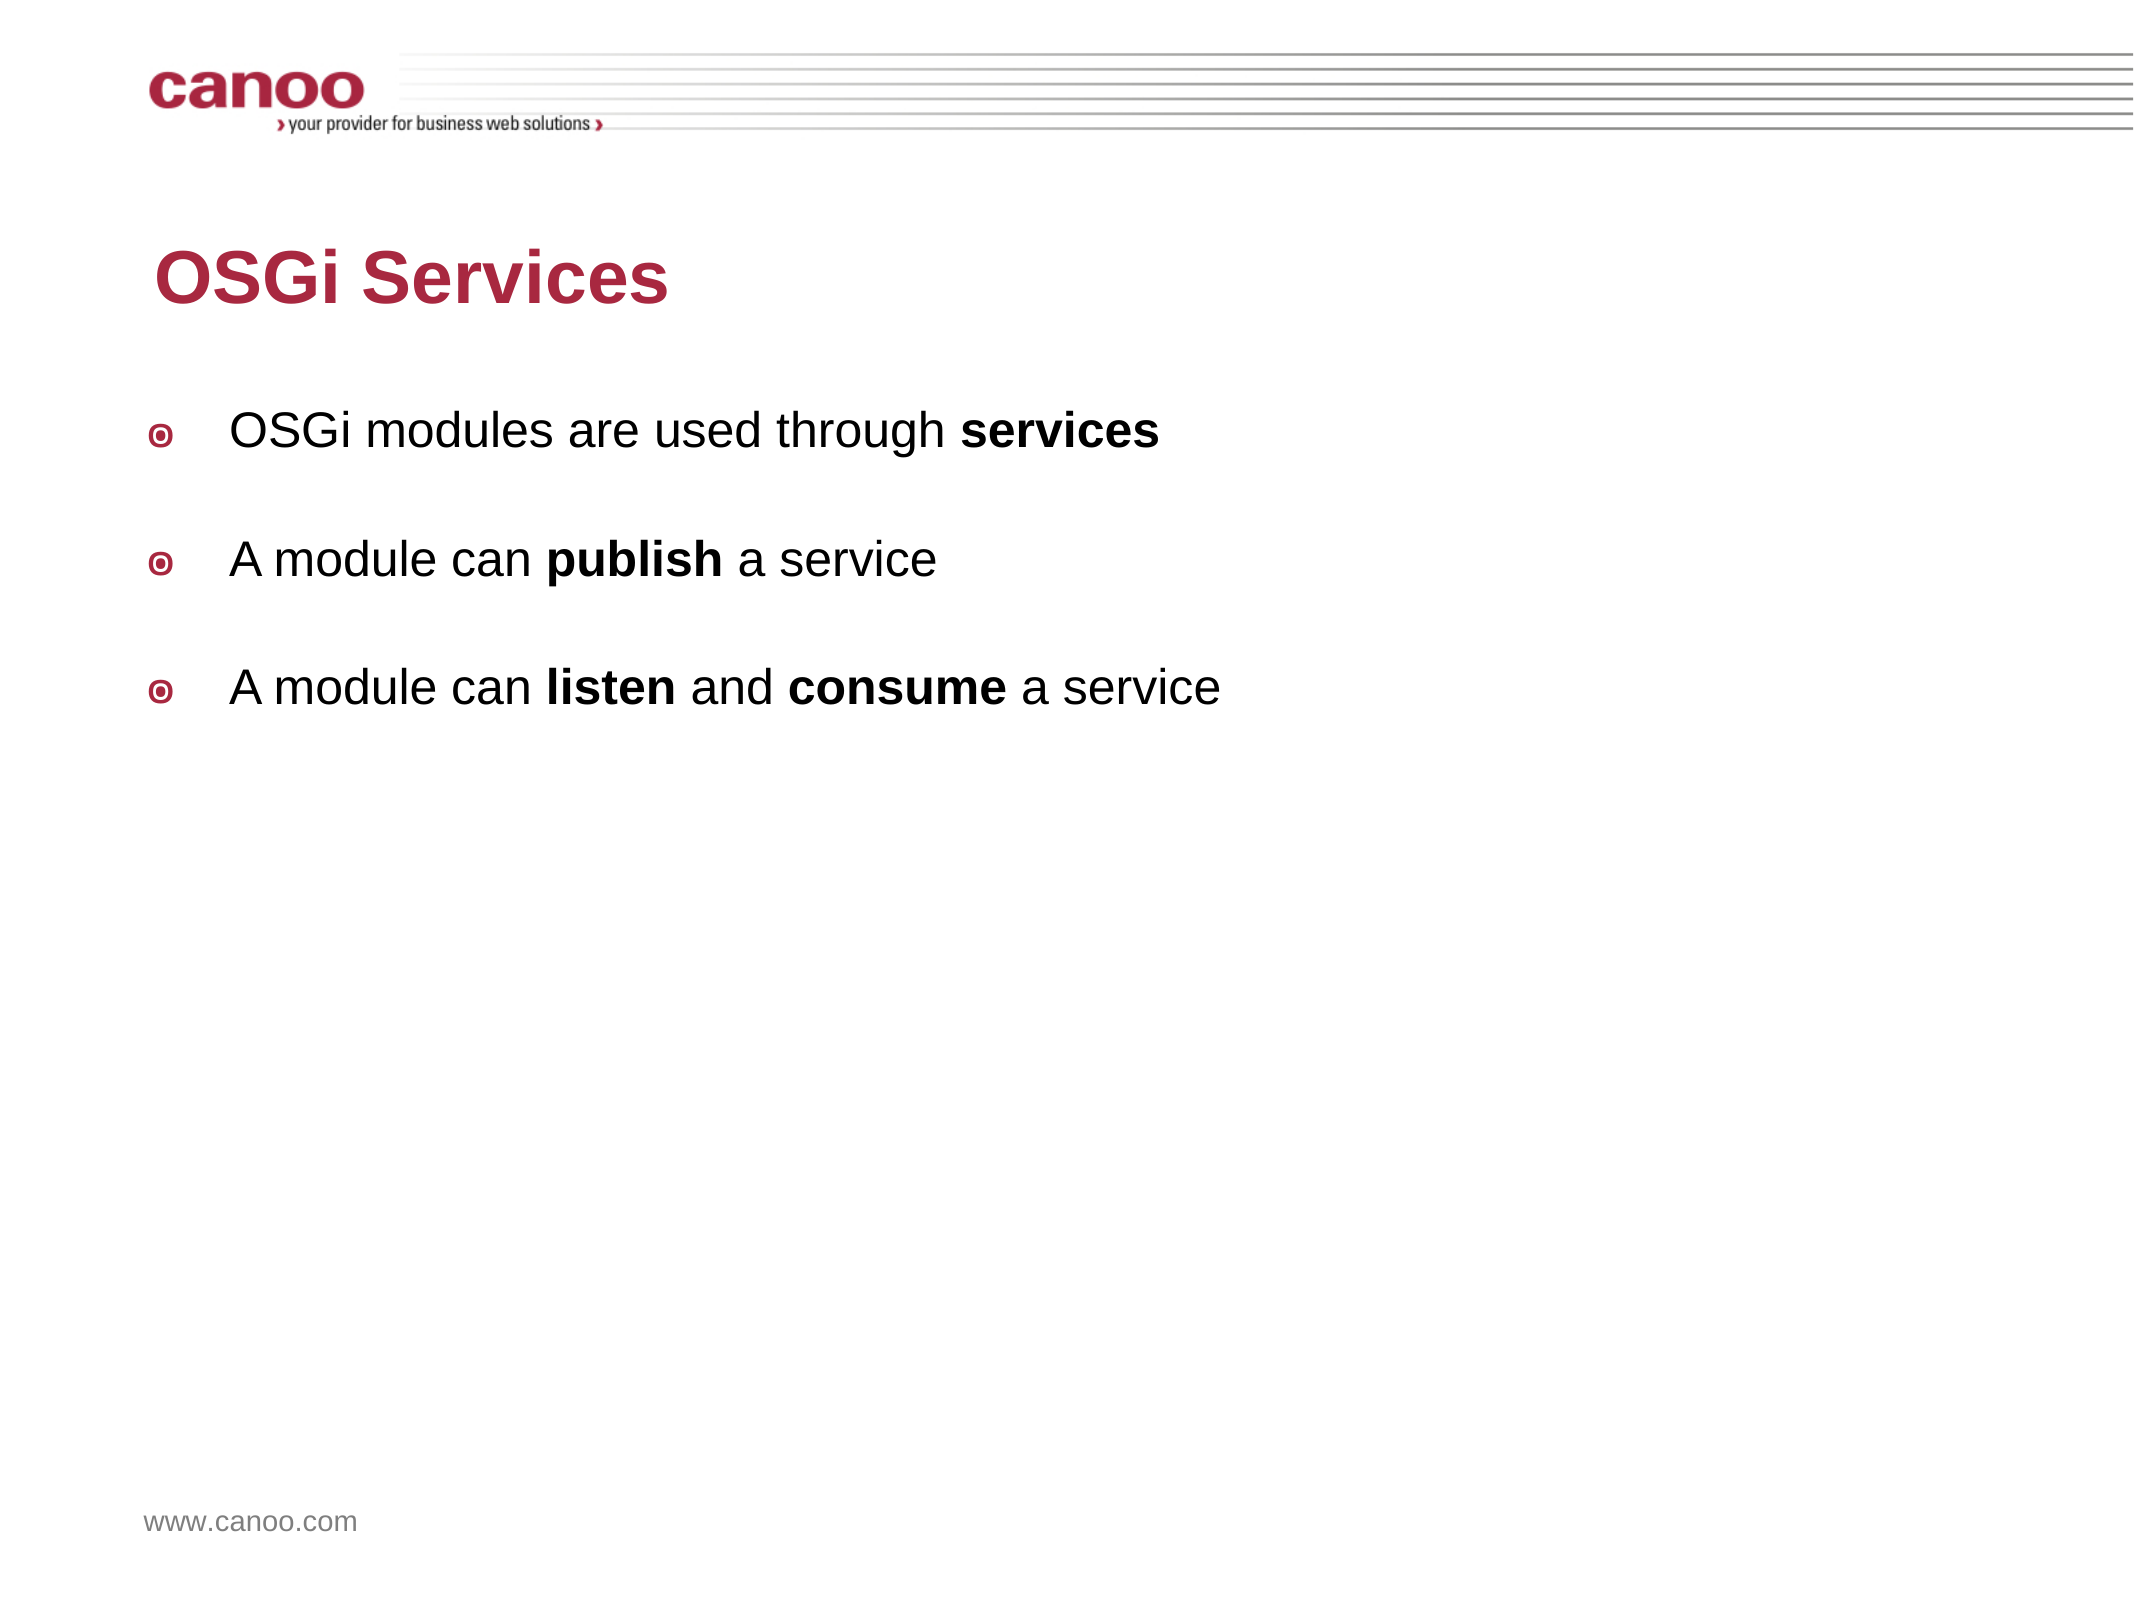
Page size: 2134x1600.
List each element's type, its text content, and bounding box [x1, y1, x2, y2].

title OSGi Services [145, 220, 1961, 328]
list OSGi modules are used through services A module can publish a service A module can listen and consume a service [145, 391, 1959, 1448]
picture [0, 21, 2134, 188]
